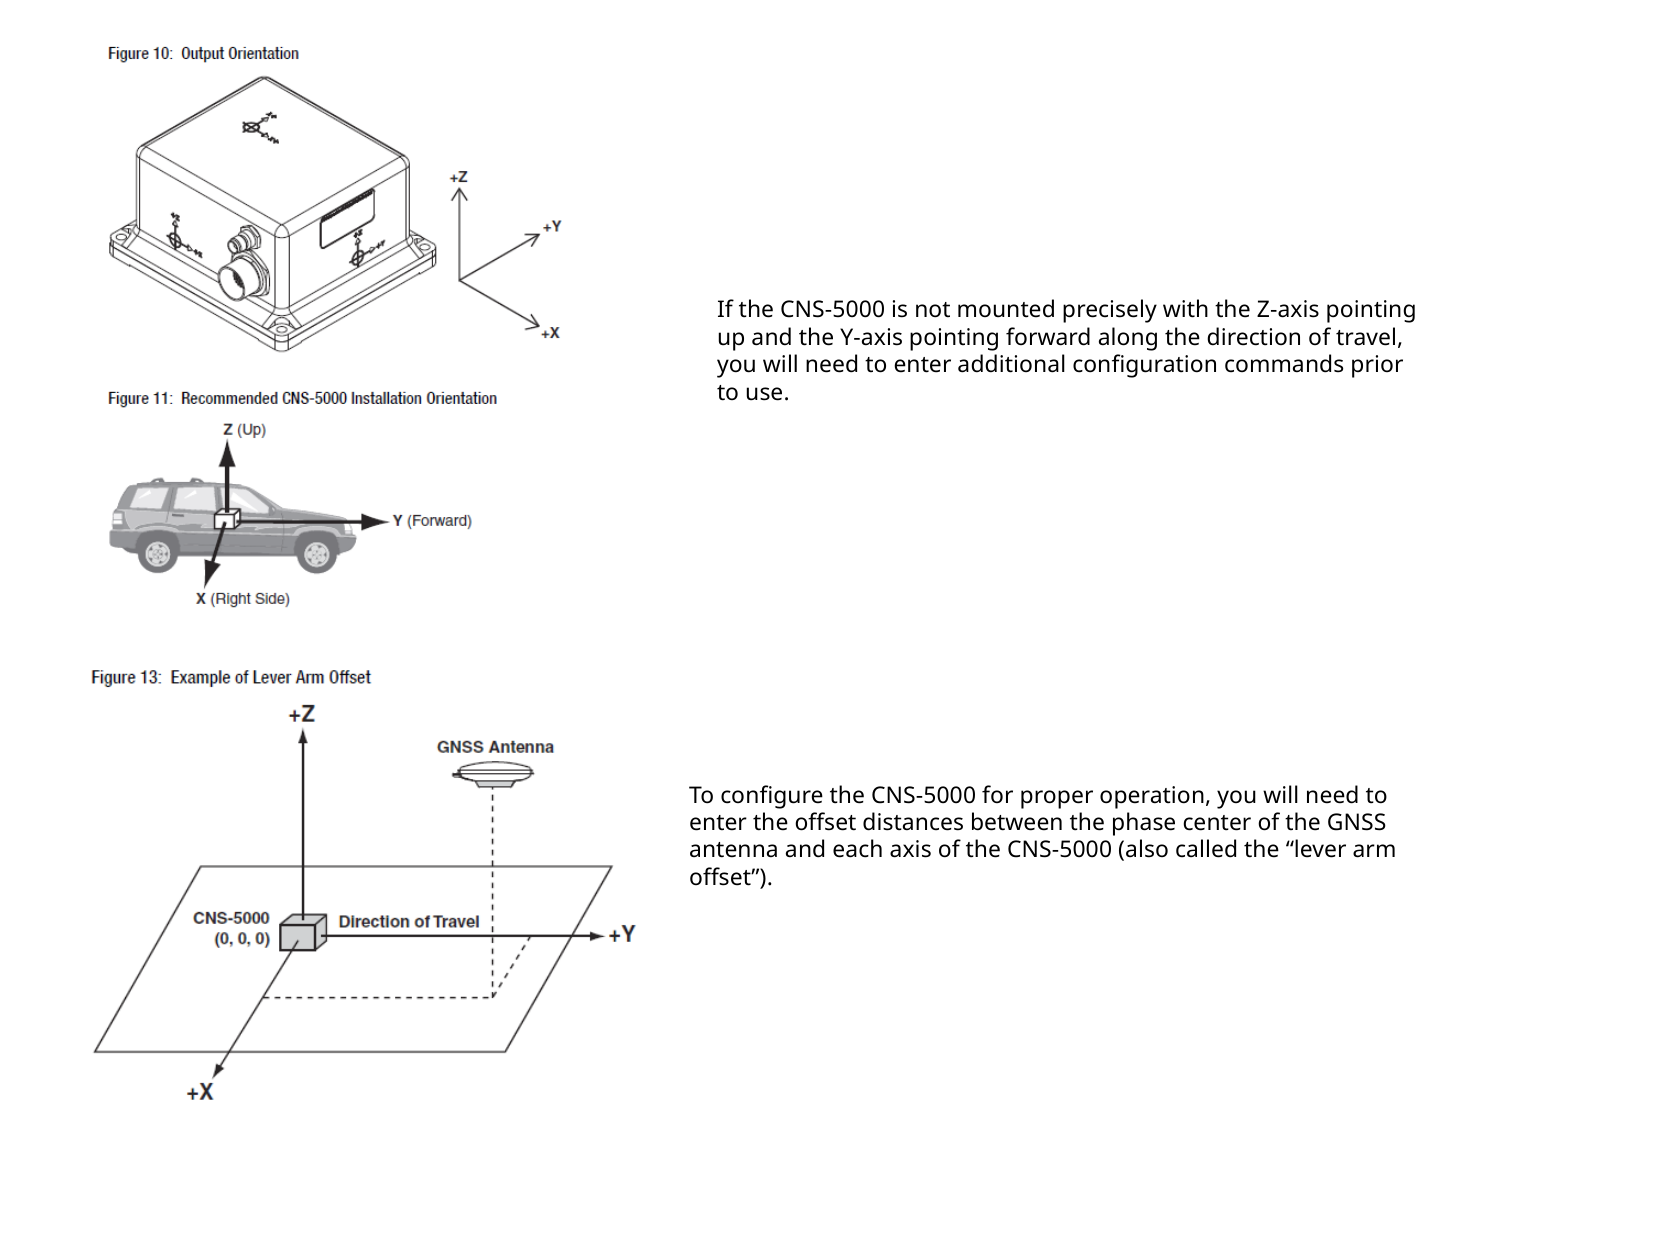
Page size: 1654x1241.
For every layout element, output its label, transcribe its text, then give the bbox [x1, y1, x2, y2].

text_box To configure the CNS-5000 for proper operation, you will need to enter the offset distances between the phase center of the GNSS antenna and each axis of the CNS-5000 (also called the “lever arm offset”). [674, 772, 1654, 898]
text_box If the CNS-5000 is not mounted precisely with the Z-axis pointing up and the Y-axis pointing forward along the direction of travel, you will need to enter additional configuration commands prior to use. [702, 287, 1654, 413]
picture [40, 25, 640, 627]
picture [70, 650, 675, 1107]
